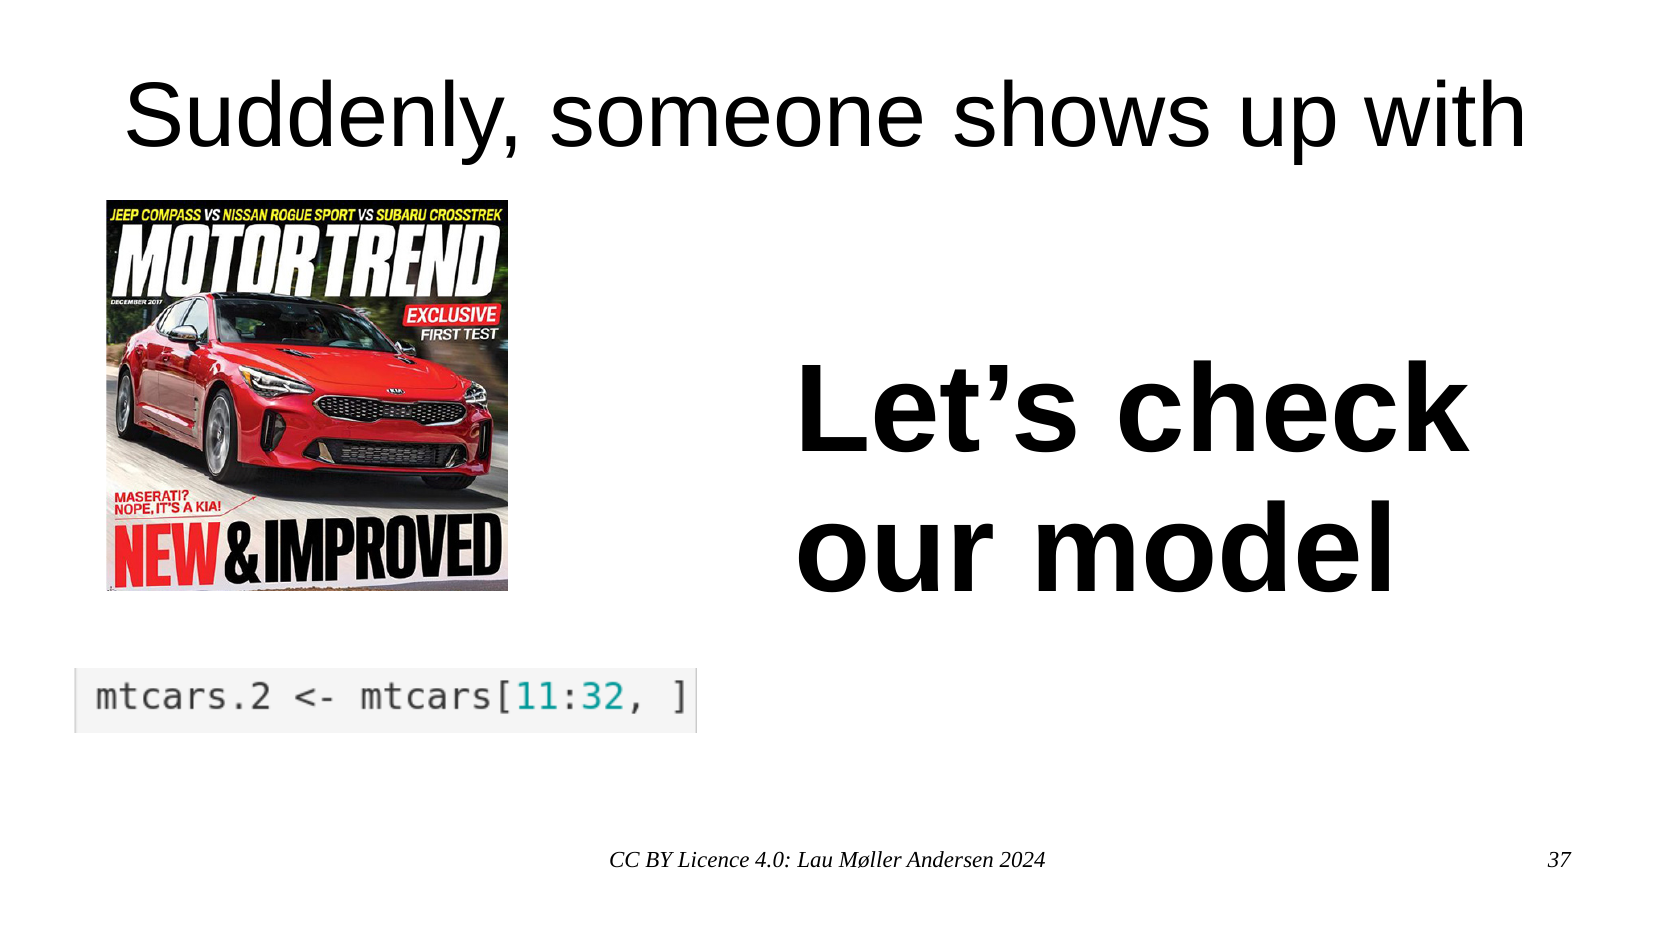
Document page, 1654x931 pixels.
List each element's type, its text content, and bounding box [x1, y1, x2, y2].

text_box Let’s check our model [779, 330, 1548, 905]
picture [106, 200, 508, 591]
title Suddenly, someone shows up with [82, 37, 1571, 193]
picture [70, 668, 698, 733]
